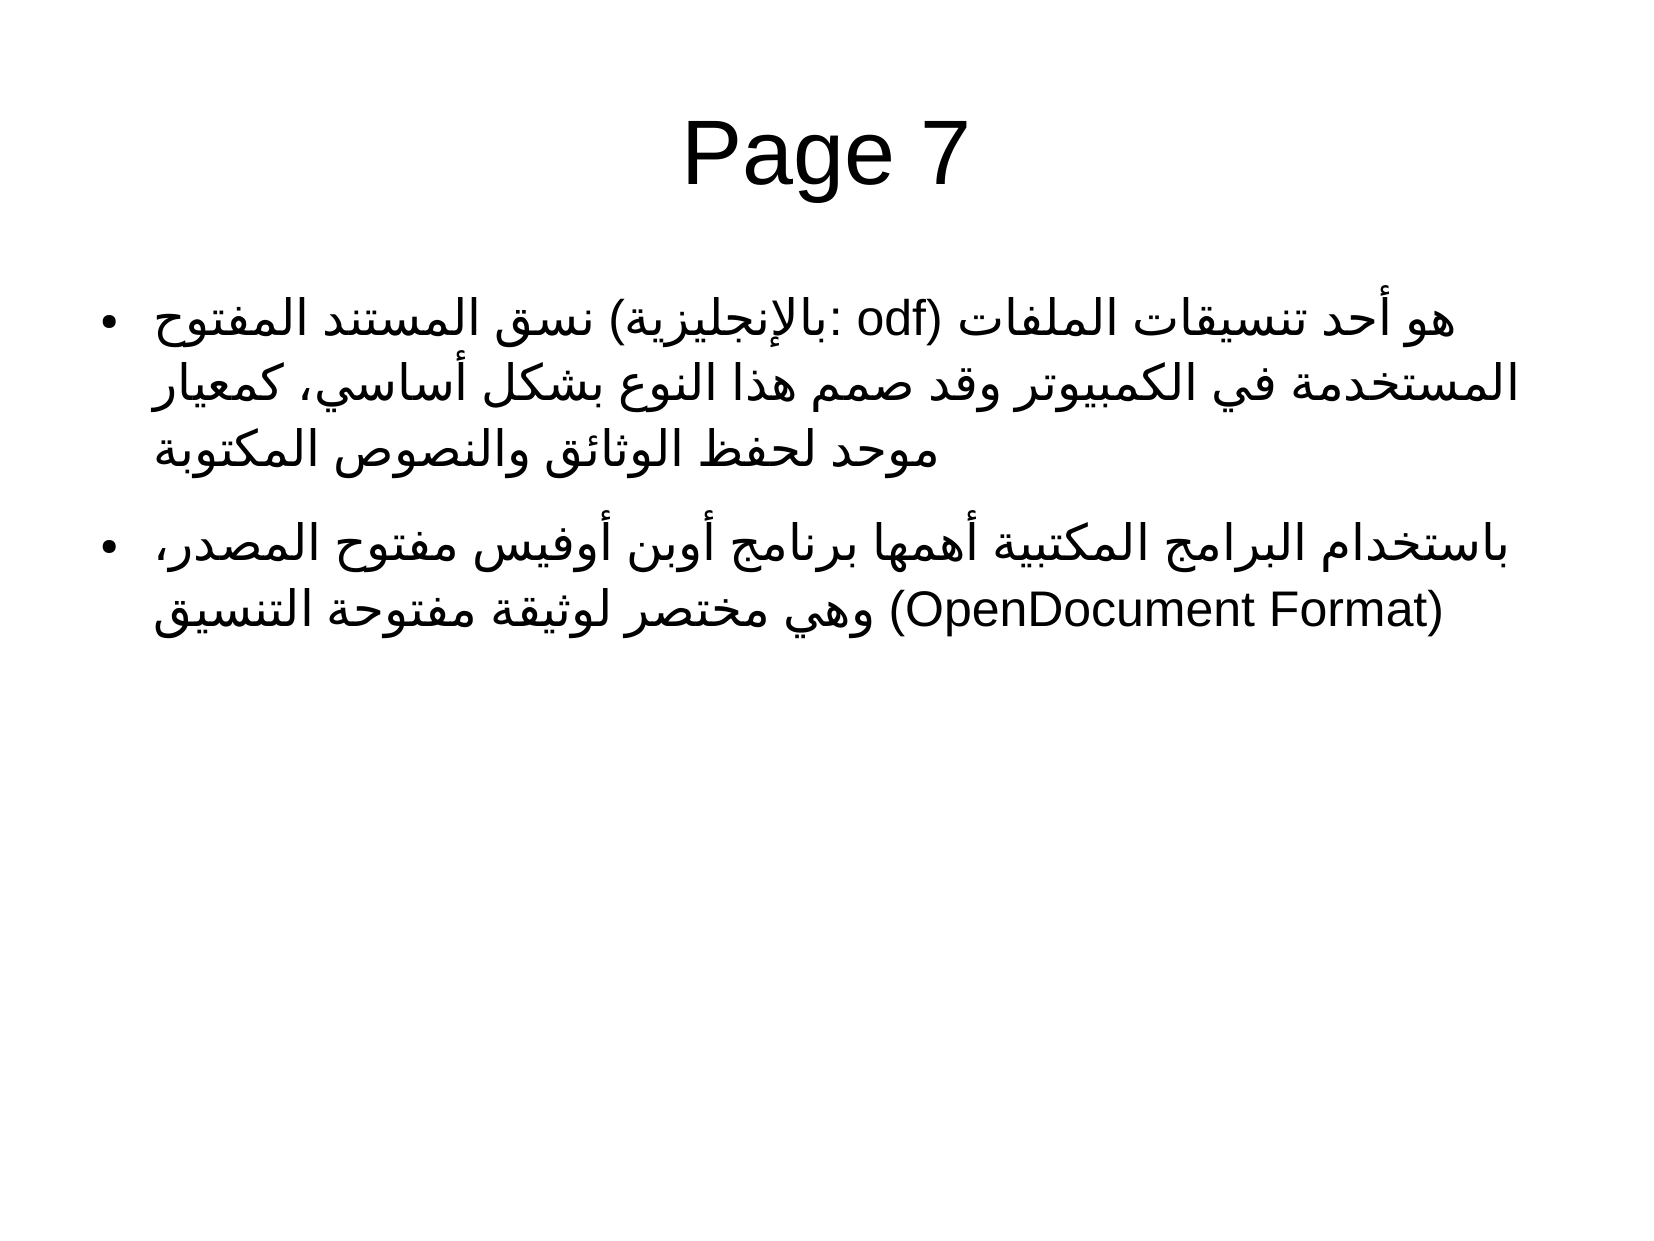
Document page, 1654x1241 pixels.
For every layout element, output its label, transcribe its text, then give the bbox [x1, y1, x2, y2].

list نسق المستند المفتوح (بالإنجليزية: odf) هو أحد تنسيقات الملفات المستخدمة في الكمبيوتر وقد صمم هذا النوع بشكل أساسي، كمعيار موحد لحفظ الوثائق والنصوص المكتوبة باستخدام البرامج المكتبية أهمها برنامج أوبن أوفيس مفتوح المصدر، وهي مختصر لوثيقة مفتوحة التنسيق (OpenDocument Format) [82, 290, 1571, 1109]
title Page 7 [82, 49, 1571, 257]
